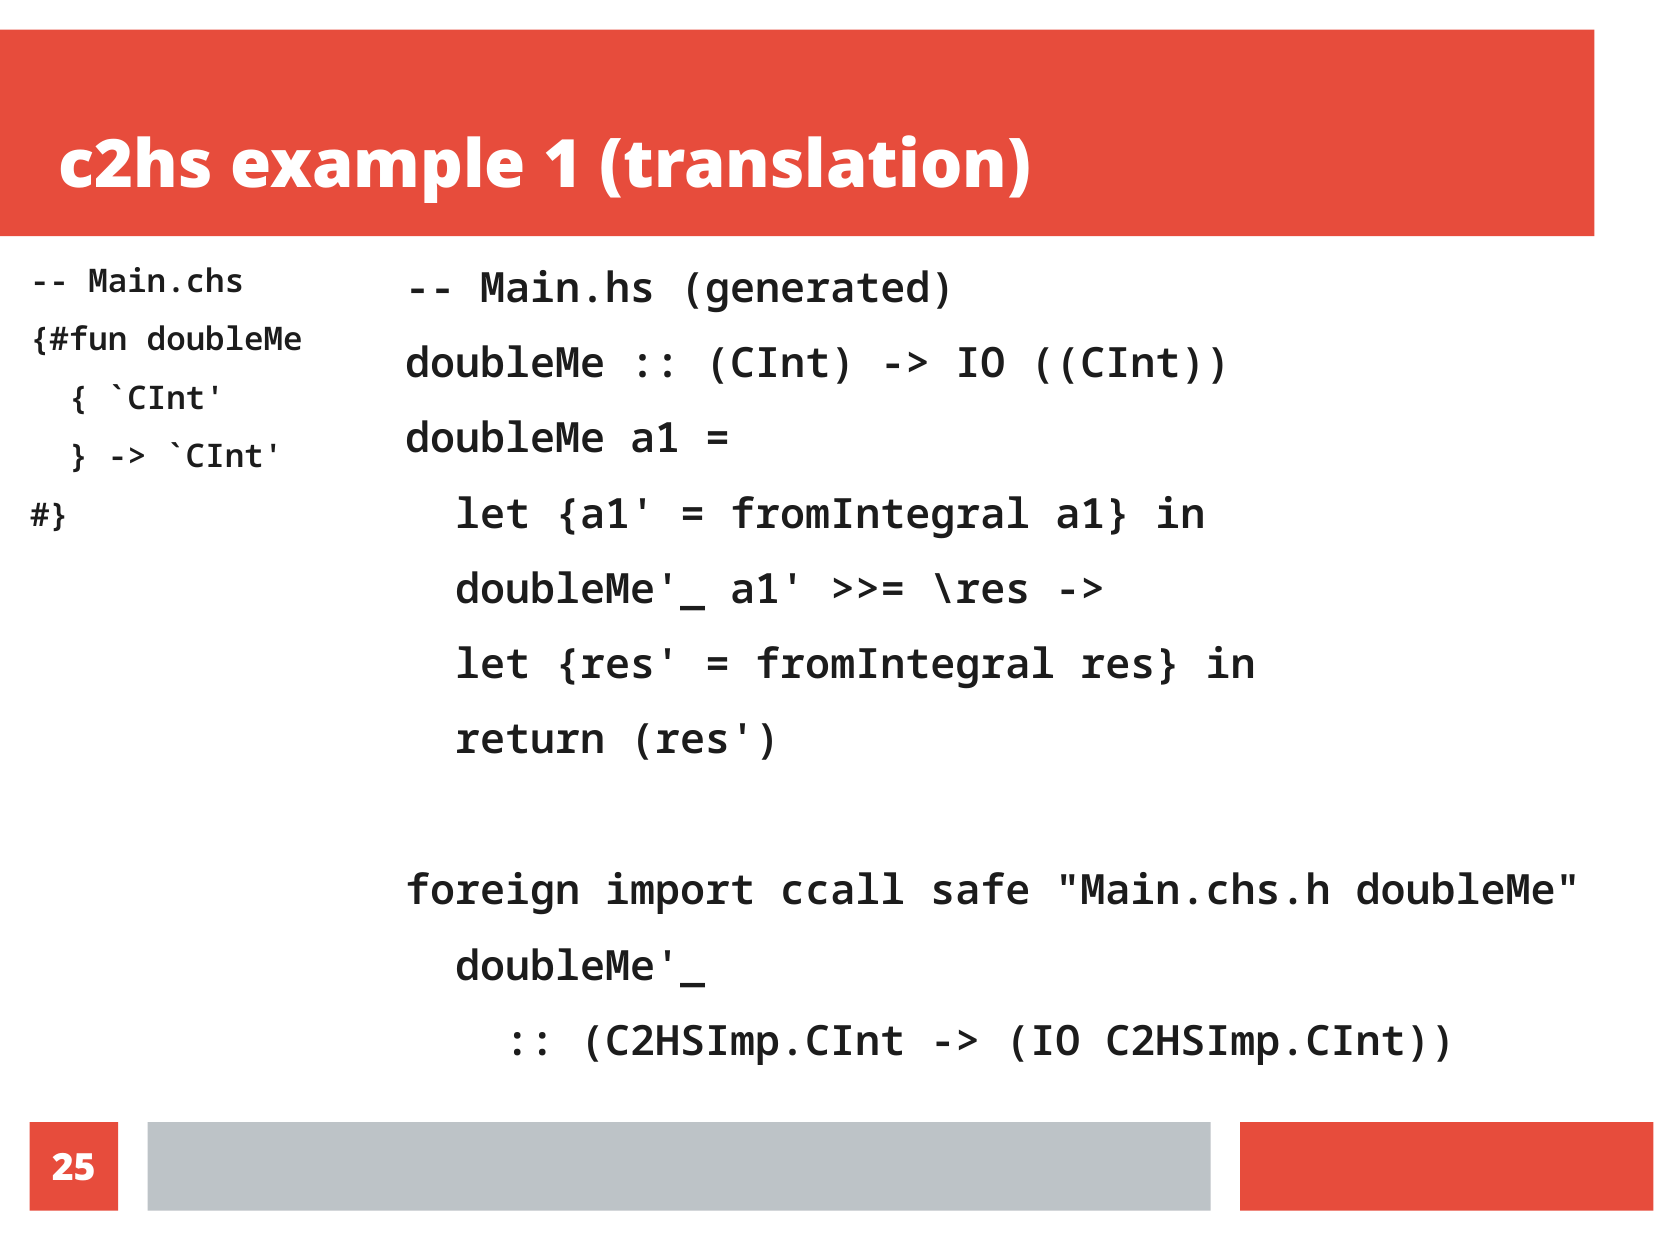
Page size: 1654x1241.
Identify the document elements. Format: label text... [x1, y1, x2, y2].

list -- Main.chs {#fun doubleMe { `CInt' } -> `CInt' #} [30, 257, 405, 541]
list -- Main.hs (generated) doubleMe :: (CInt) -> IO ((CInt)) doubleMe a1 = let {a1' = fromIntegral a1} in doubleMe'_ a1' >>= \res -> let {res' = fromIntegral res} in return (res') foreign import ccall safe "Main.chs.h doubleMe" doubleMe'_ :: (C2HSImp.CInt -> (IO C2HSImp.CInt)) [405, 257, 1606, 1081]
title c2hs example 1 (translation) [59, 59, 1595, 207]
